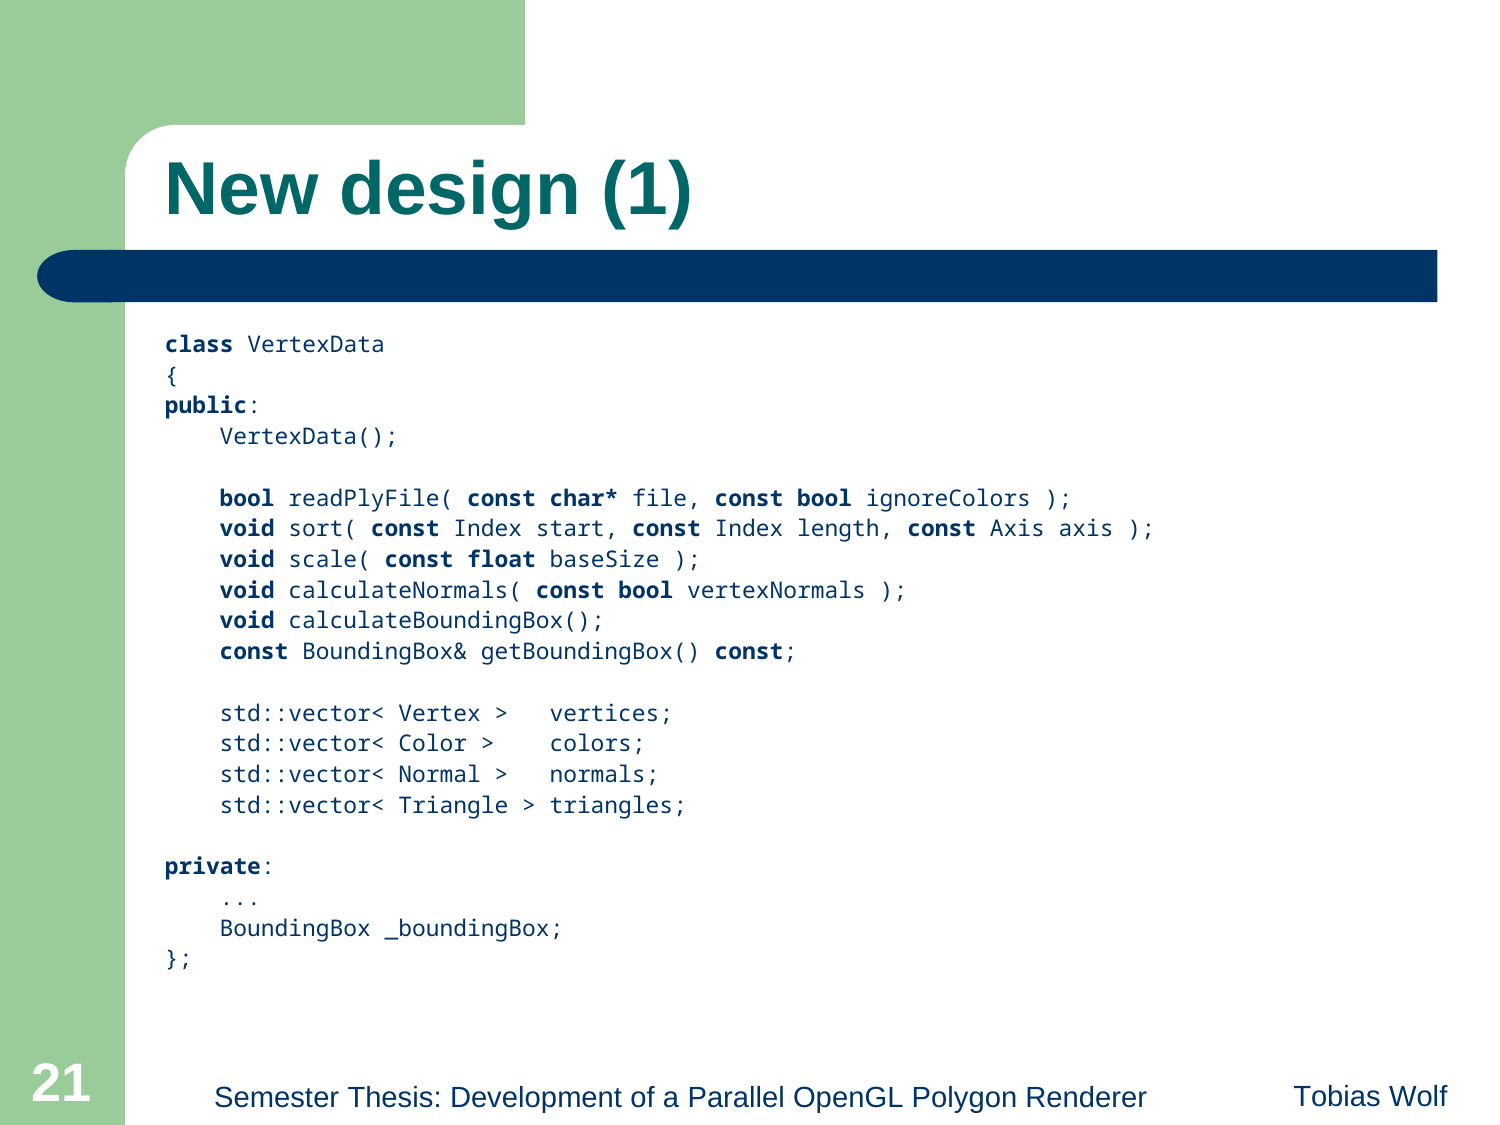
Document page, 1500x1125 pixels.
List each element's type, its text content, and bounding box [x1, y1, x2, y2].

list class VertexData { public: VertexData(); bool readPlyFile( const char* file, const bool ignoreColors ); void sort( const Index start, const Index length, const Axis axis ); void scale( const float baseSize ); void calculateNormals( const bool vertexNormals ); void calculateBoundingBox(); const BoundingBox& getBoundingBox() const; std::vector< Vertex > vertices; std::vector< Color > colors; std::vector< Normal > normals; std::vector< Triangle > triangles; private: ... BoundingBox _boundingBox; }; [149, 324, 1463, 1001]
title New design (1) [149, 124, 1463, 238]
